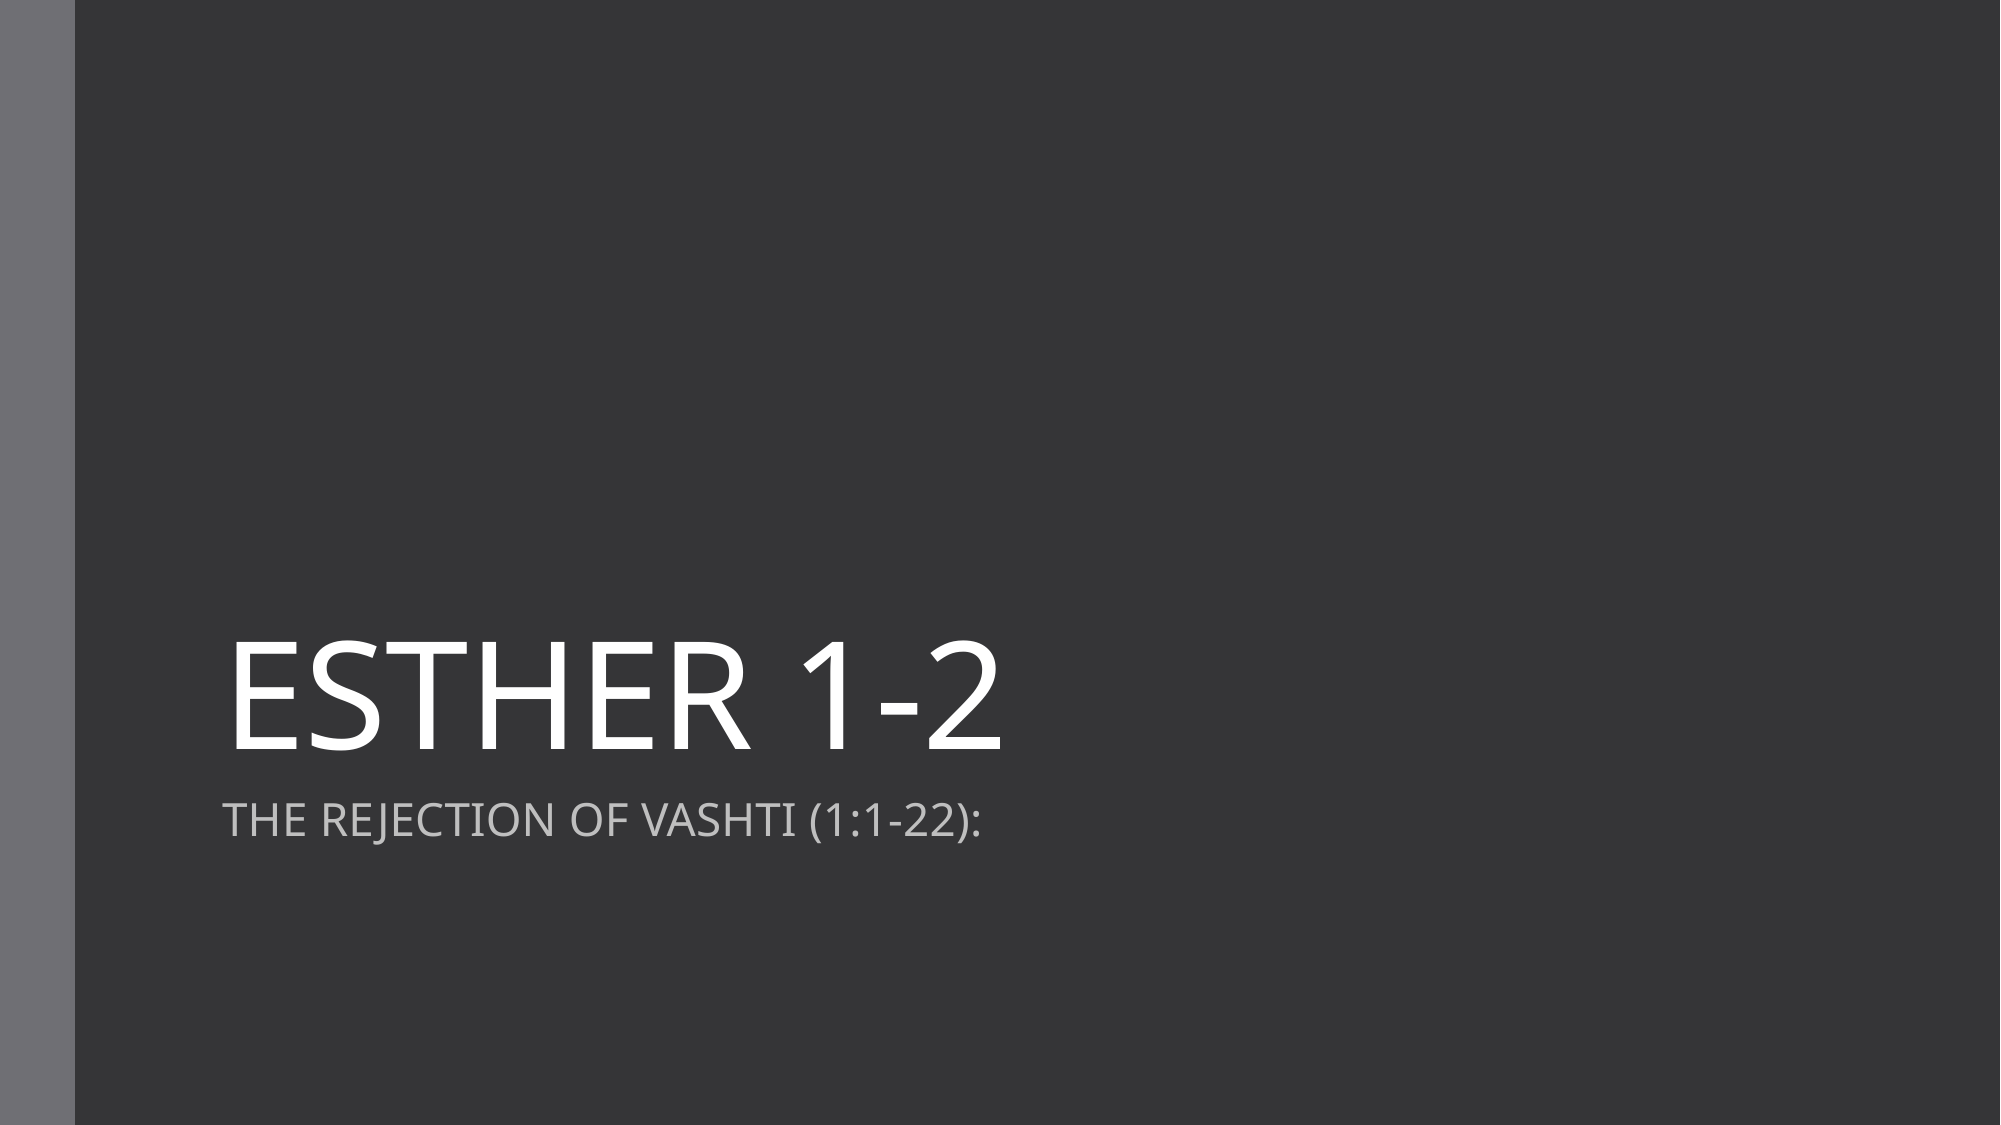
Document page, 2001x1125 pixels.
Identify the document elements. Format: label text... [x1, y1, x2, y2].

subtitle THE REJECTION OF VASHTI (1:1-22): [206, 787, 1752, 1066]
title ESTHER 1-2 [206, 124, 1752, 787]
